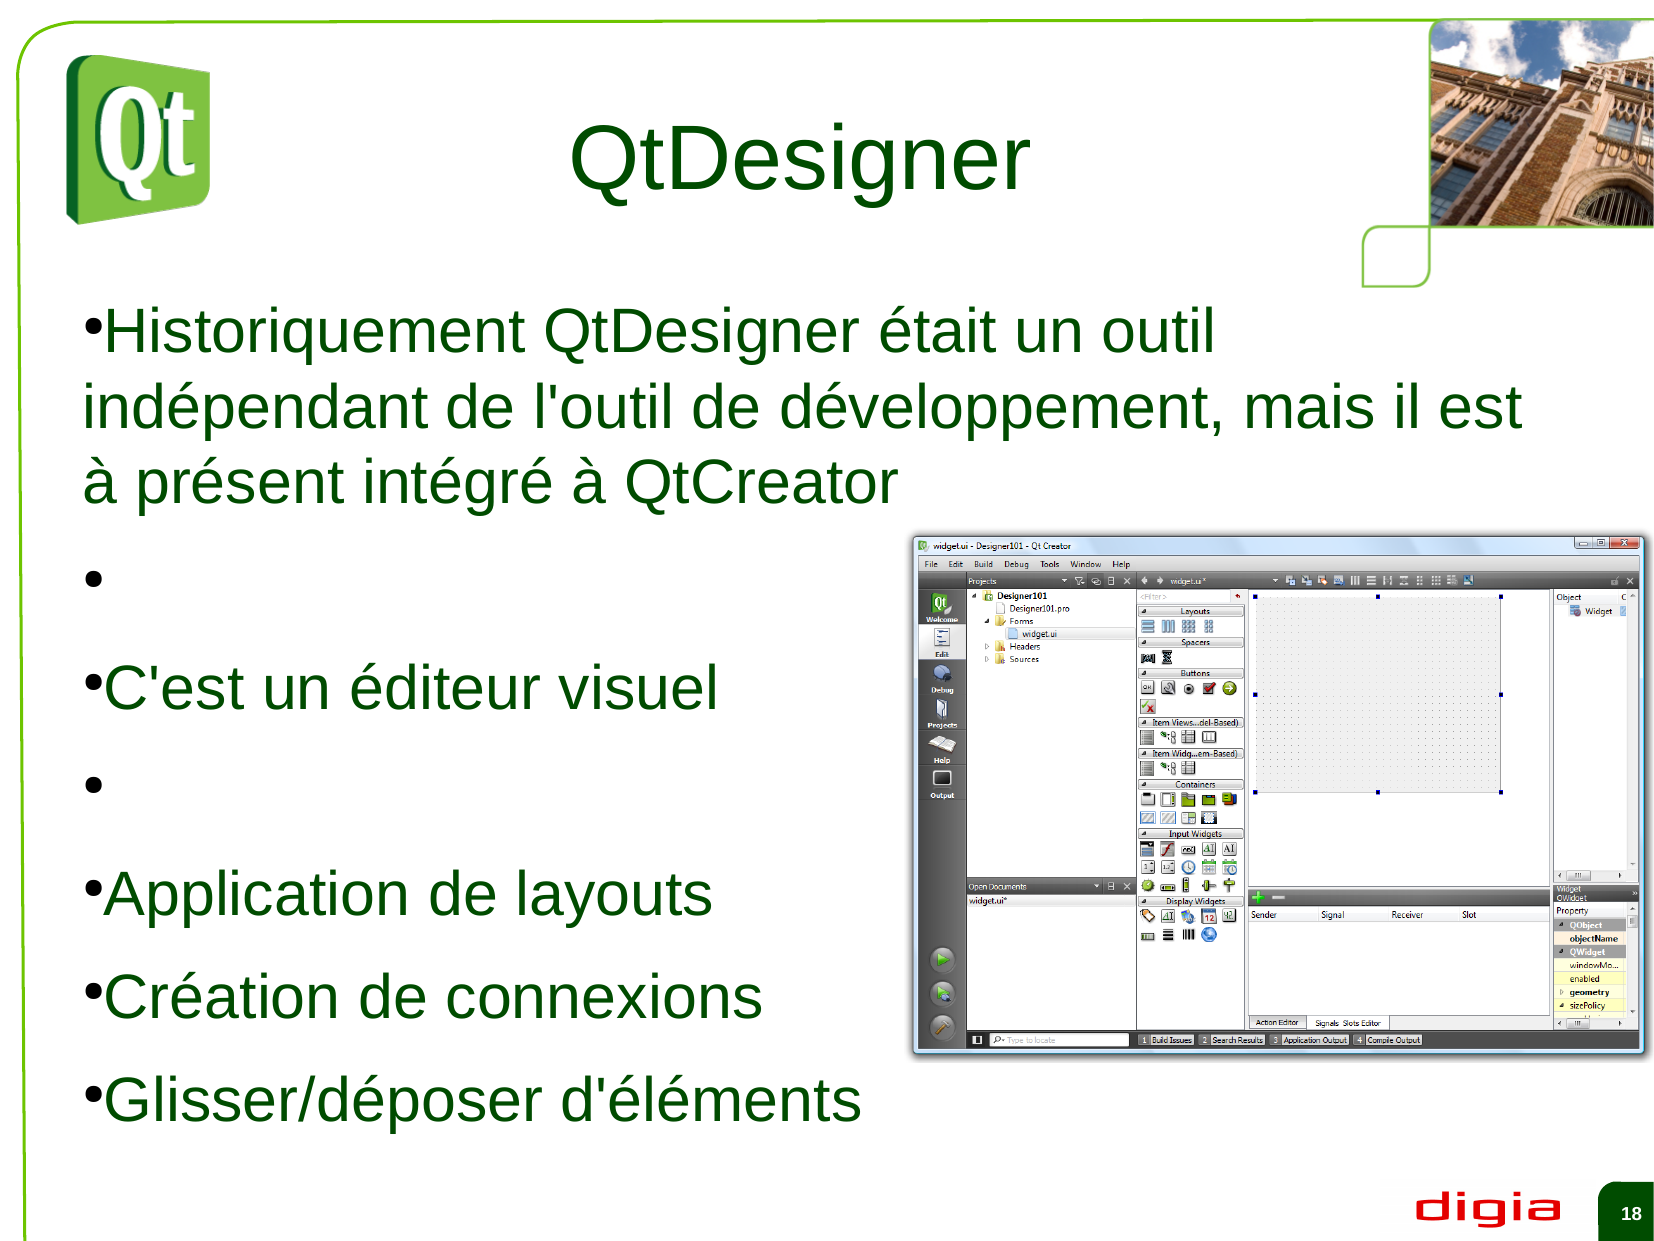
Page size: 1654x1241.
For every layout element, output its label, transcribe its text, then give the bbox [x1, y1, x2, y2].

picture [1338, 7, 1654, 308]
picture [904, 526, 1654, 1063]
title QtDesigner [263, 49, 1338, 257]
list Historiquement QtDesigner était un outil indépendant de l'outil de développement, mais il est à présent intégré à QtCreator C'est un éditeur visuel Application de layouts Création de connexions Glisser/déposer d'éléments [82, 290, 1571, 1141]
